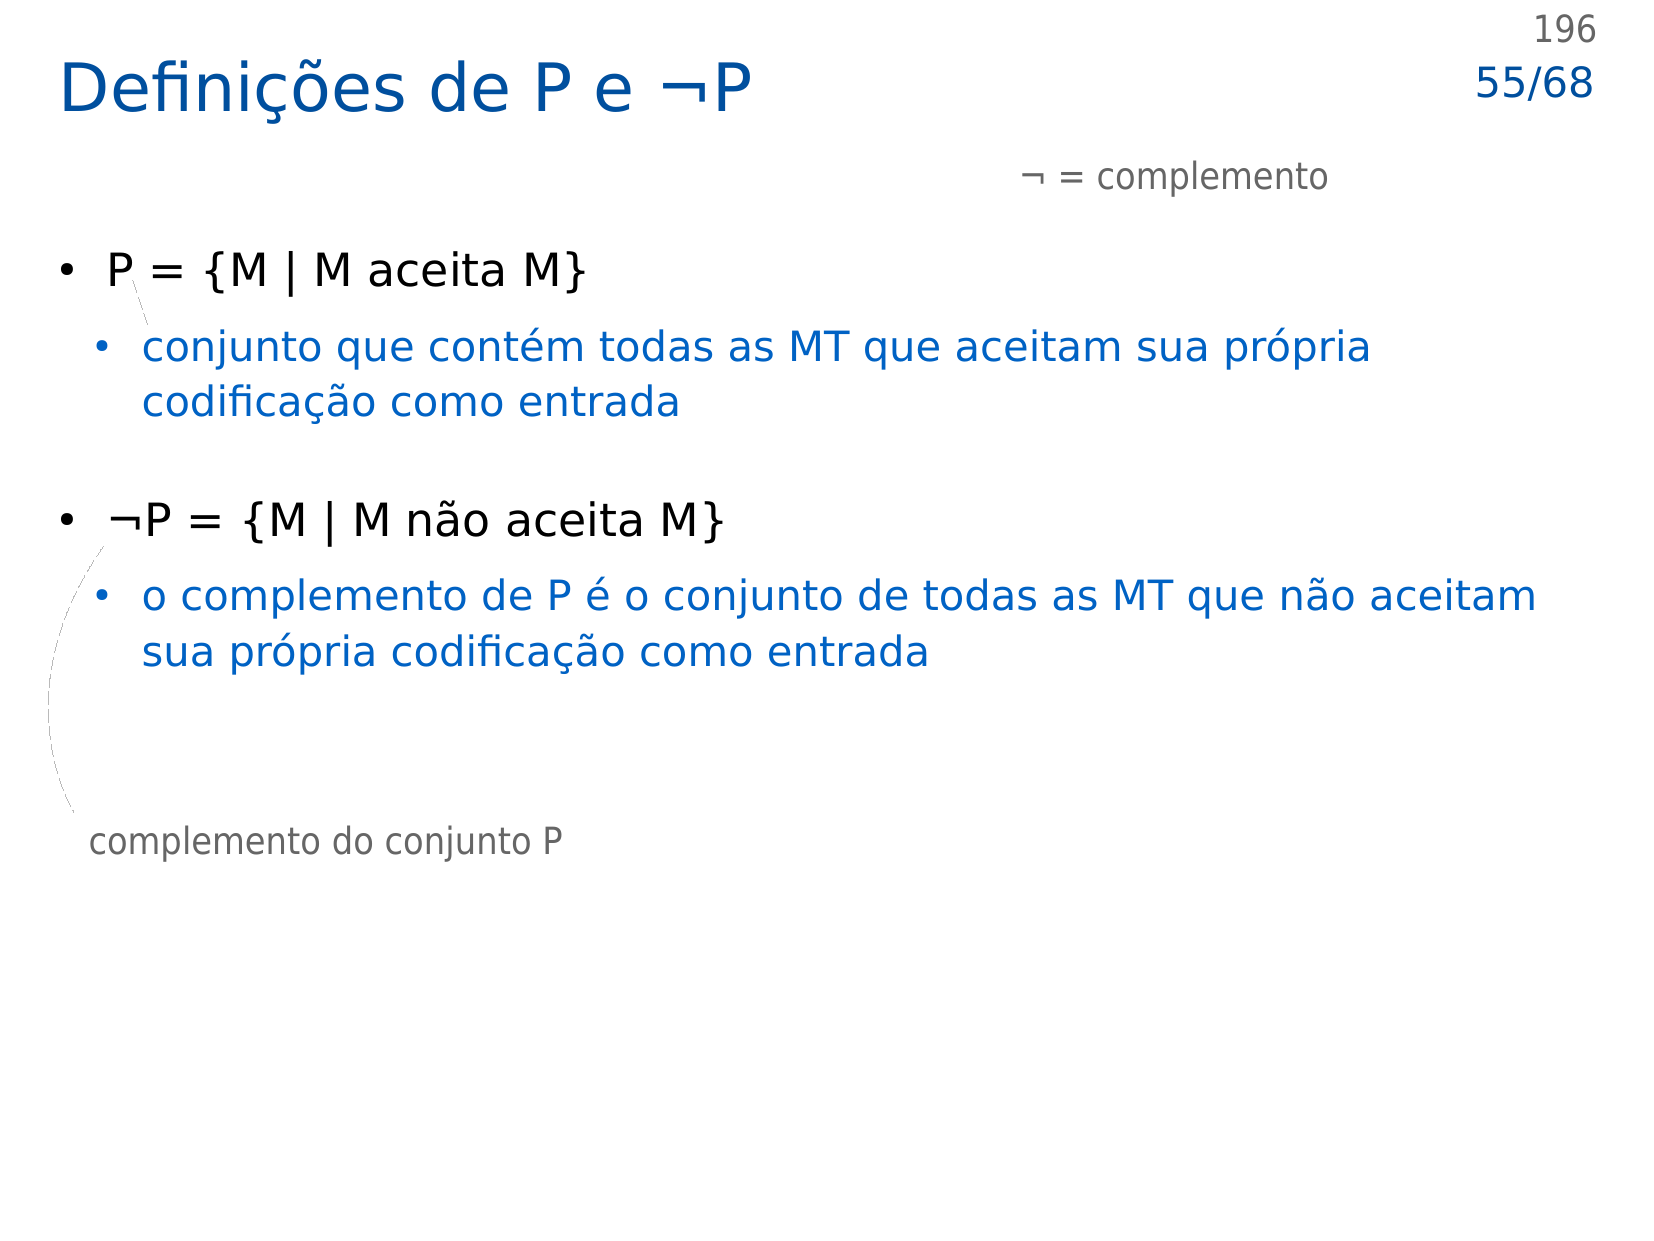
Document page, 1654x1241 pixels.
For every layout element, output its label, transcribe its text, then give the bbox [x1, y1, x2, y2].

list P = {M | M aceita M} conjunto que contém todas as MT que aceitam sua própria codificação como entrada ¬P = {M | M não aceita M} o complemento de P é o conjunto de todas as MT que não aceitam sua própria codificação como entrada [59, 236, 1595, 1211]
text_box ¬ = complemento [1003, 147, 1565, 206]
text_box complemento do conjunto P [73, 812, 916, 871]
text_box 196 [1375, 0, 1613, 64]
title Definições de P e ¬P [59, 29, 1625, 148]
